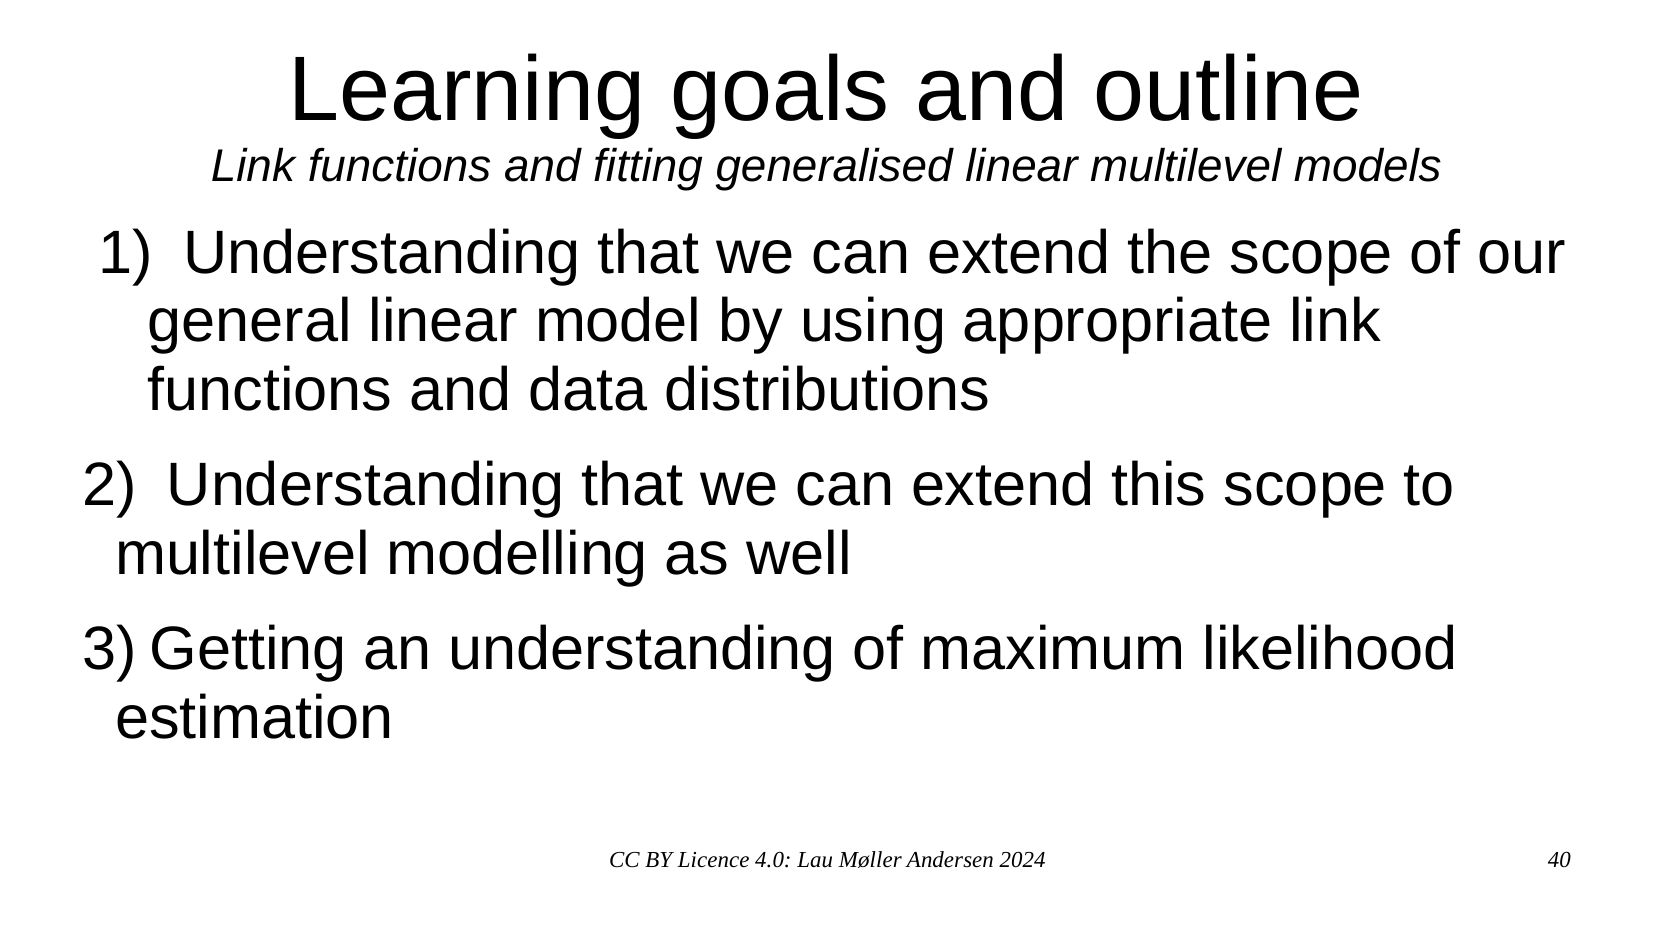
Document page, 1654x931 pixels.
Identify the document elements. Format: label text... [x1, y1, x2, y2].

title Learning goals and outline Link functions and fitting generalised linear multilevel models [82, 32, 1571, 197]
list Understanding that we can extend the scope of our general linear model by using appropriate link functions and data distributions Understanding that we can extend this scope to multilevel modelling as well Getting an understanding of maximum likelihood estimation [82, 217, 1571, 758]
